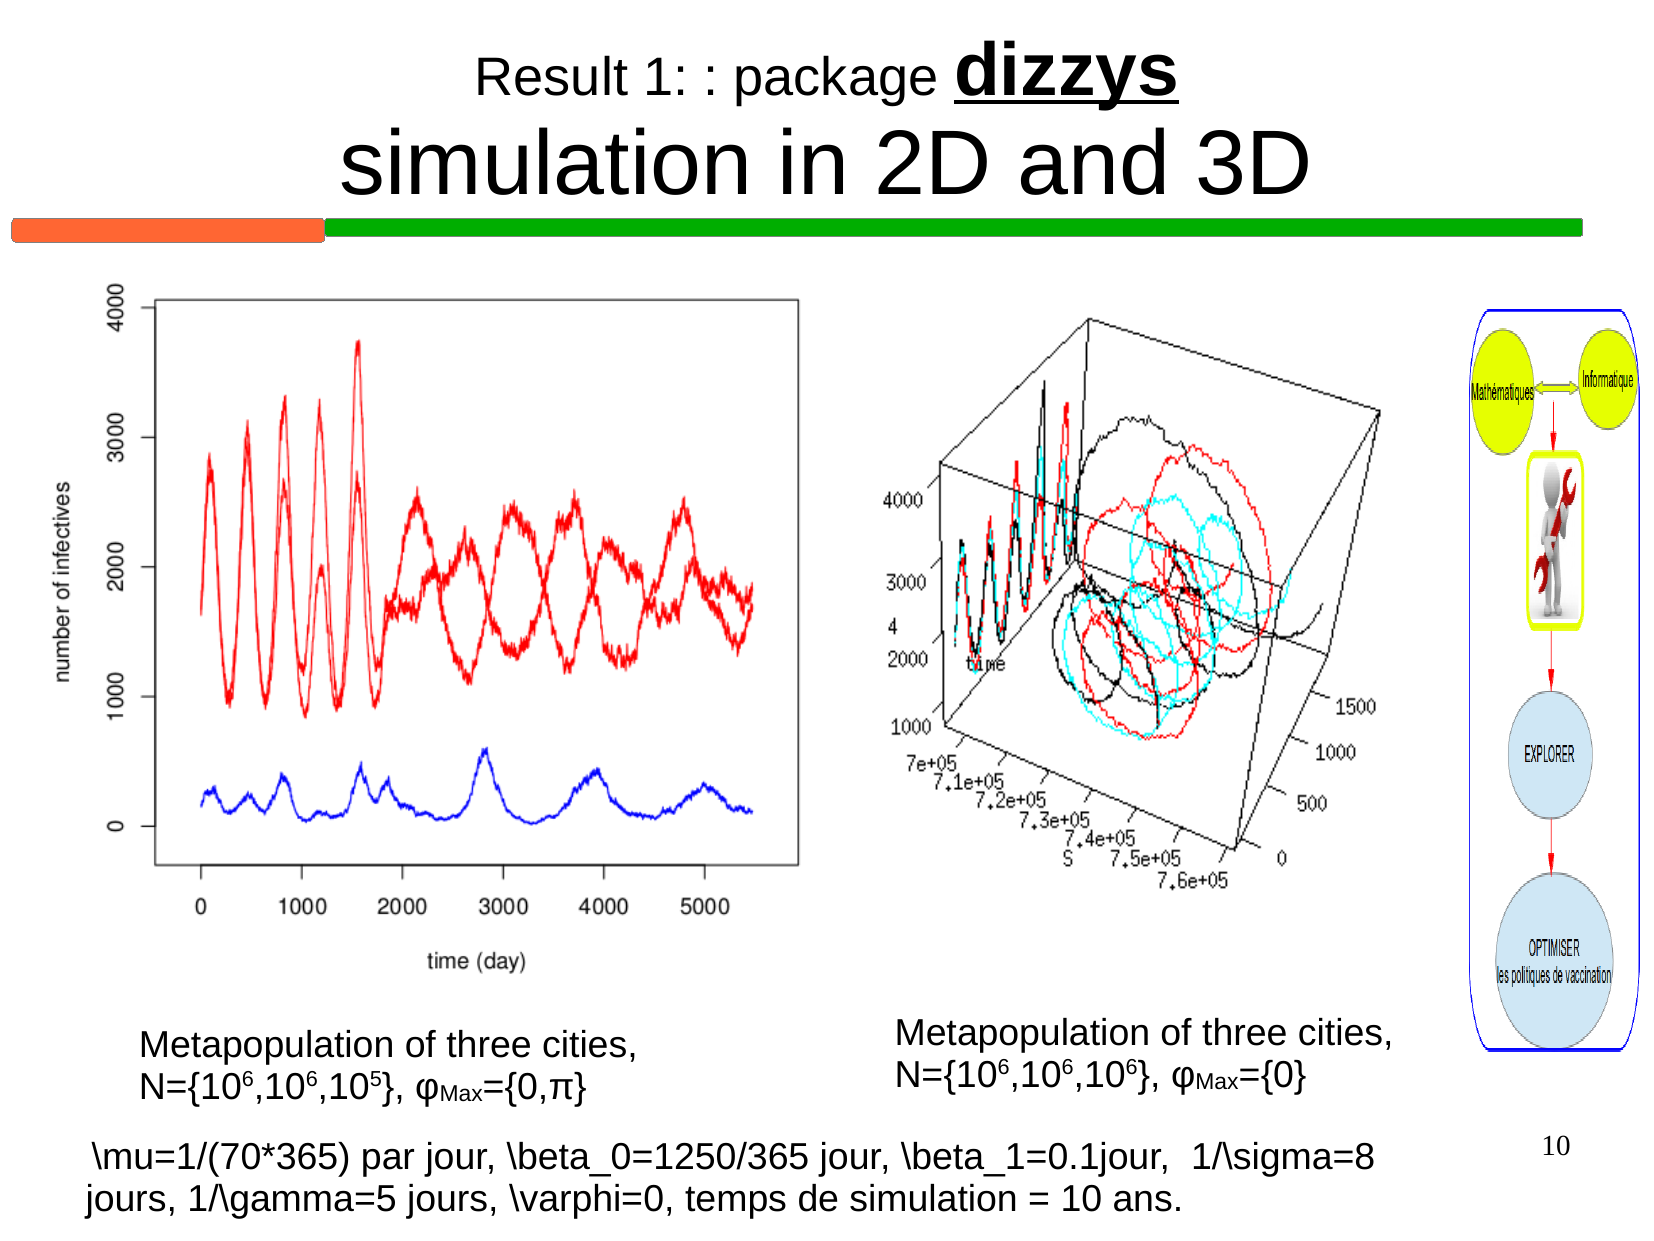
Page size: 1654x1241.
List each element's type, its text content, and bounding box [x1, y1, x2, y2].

text_box \mu=1/(70*365) par jour, \beta_0=1250/365 jour, \beta_1=0.1jour, 1/\sigma=8 jours, 1/\gamma=5 jours, \varphi=0, temps de simulation = 10 ans. [70, 1128, 1489, 1229]
title Result 1: : package dizzys simulation in 2D and 3D [82, 17, 1571, 220]
picture [11, 259, 1460, 993]
text_box Metapopulation of three cities, N={106,106,106}, φMax={0} [879, 1003, 1506, 1123]
picture [1466, 302, 1642, 1063]
text_box Metapopulation of three cities, N={106,106,105}, φMax={0,π} [124, 1015, 751, 1128]
text_box [11, 218, 1583, 243]
